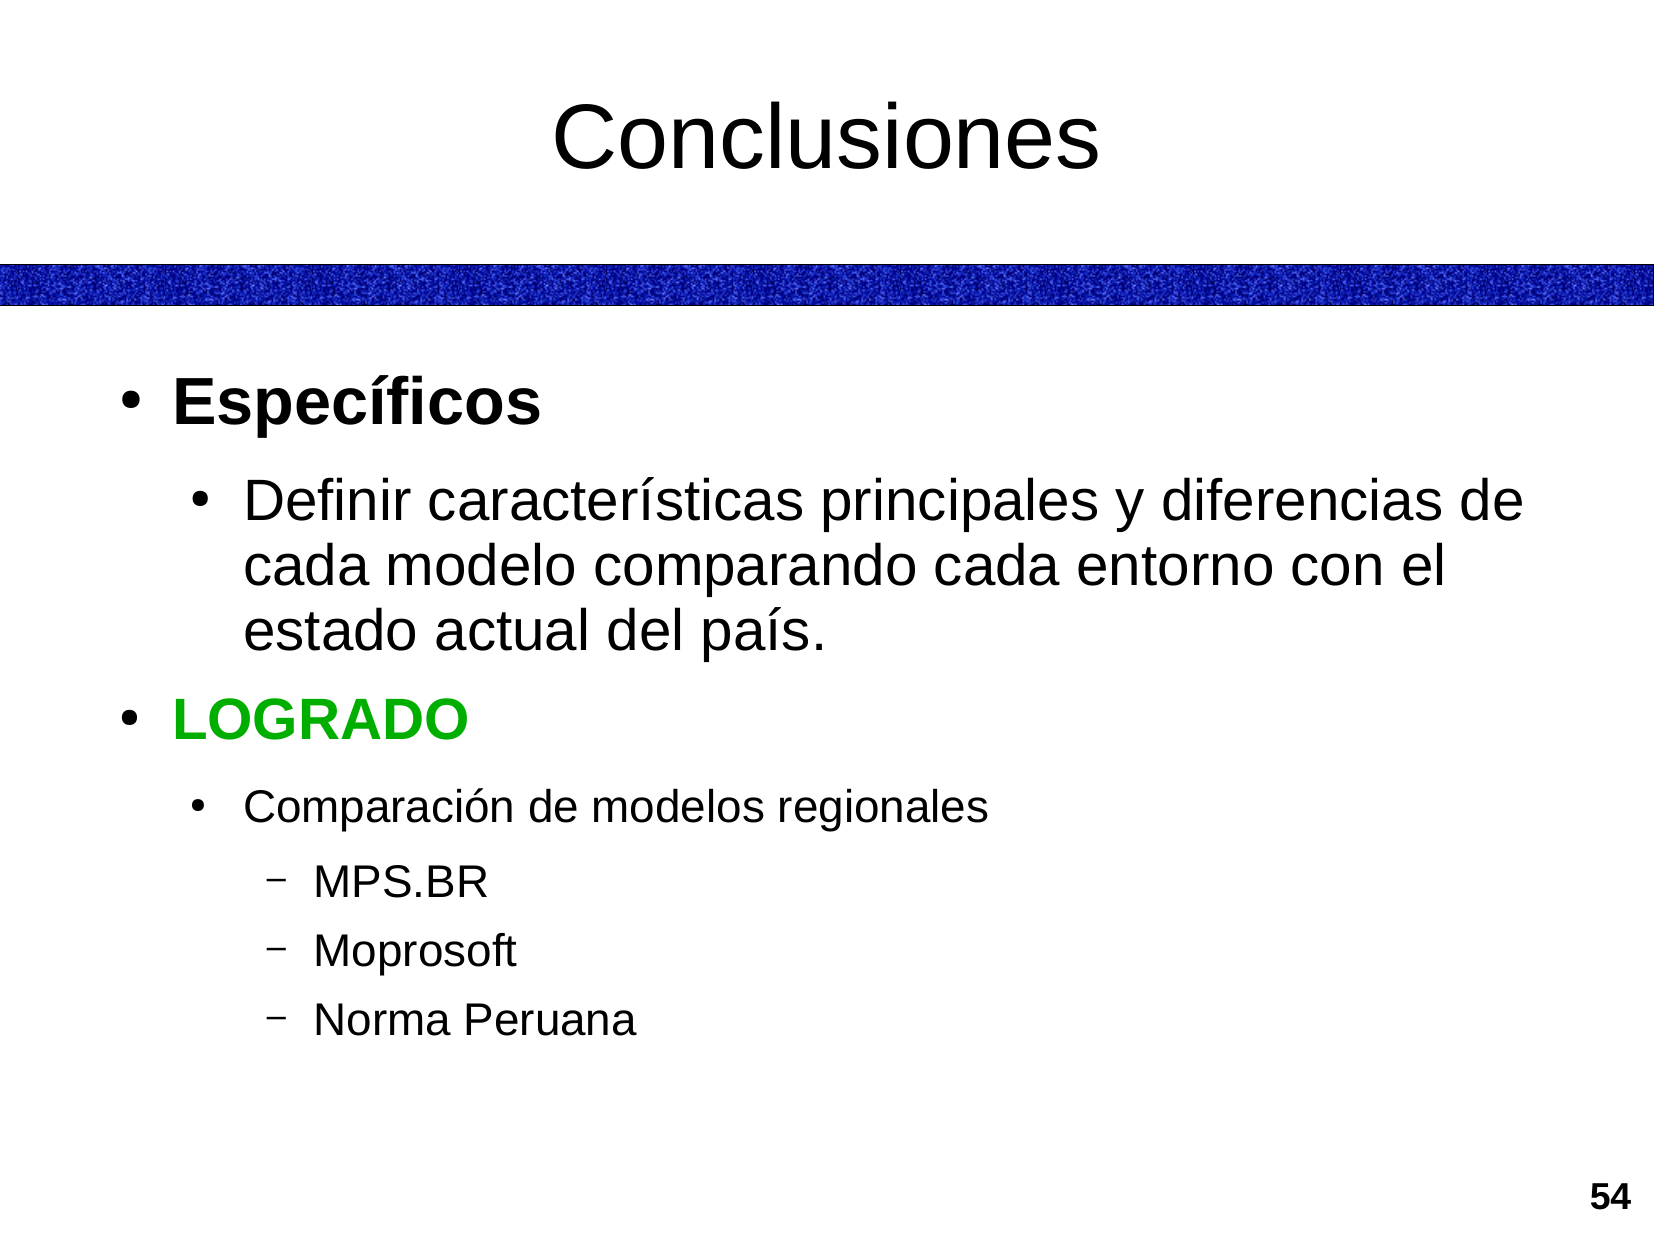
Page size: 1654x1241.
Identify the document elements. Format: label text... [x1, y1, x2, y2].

list Específicos Definir características principales y diferencias de cada modelo comparando cada entorno con el estado actual del país. LOGRADO Comparación de modelos regionales MPS.BR Moprosoft Norma Peruana [101, 363, 1549, 1168]
picture [0, 265, 1653, 305]
title Conclusiones [58, 14, 1595, 260]
text_box <número> [1575, 1168, 1654, 1240]
